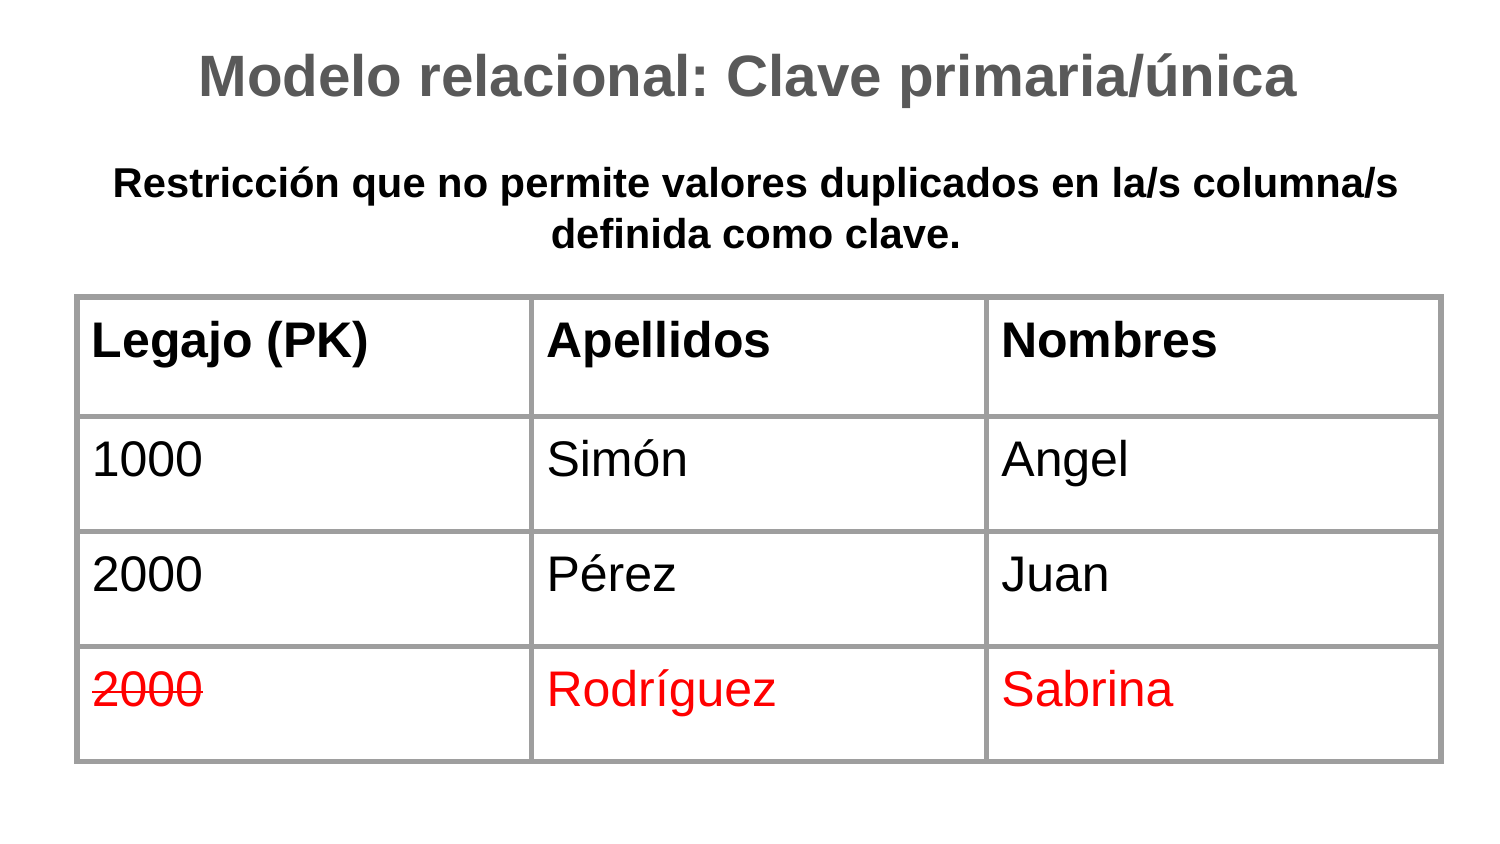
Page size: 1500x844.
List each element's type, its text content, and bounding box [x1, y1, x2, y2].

table_cell Juan [989, 534, 1438, 644]
table_cell Pérez [534, 534, 984, 644]
table_header Apellidos [534, 300, 984, 414]
table_header Nombres [989, 300, 1438, 414]
table_cell 2000 [80, 534, 529, 644]
table_cell Sabrina [989, 649, 1438, 759]
table_cell Simón [534, 419, 984, 529]
table_cell 2000 [80, 649, 529, 759]
table_header Legajo (PK) [80, 300, 529, 414]
table_cell Angel [989, 419, 1438, 529]
table_cell 1000 [80, 419, 529, 529]
subtitle Modelo relacional: Clave primaria/única [30, 23, 1467, 154]
table_cell Rodríguez [534, 649, 984, 759]
text_box Restricción que no permite valores duplicados en la/s columna/s definida como clave. [45, 141, 1467, 272]
